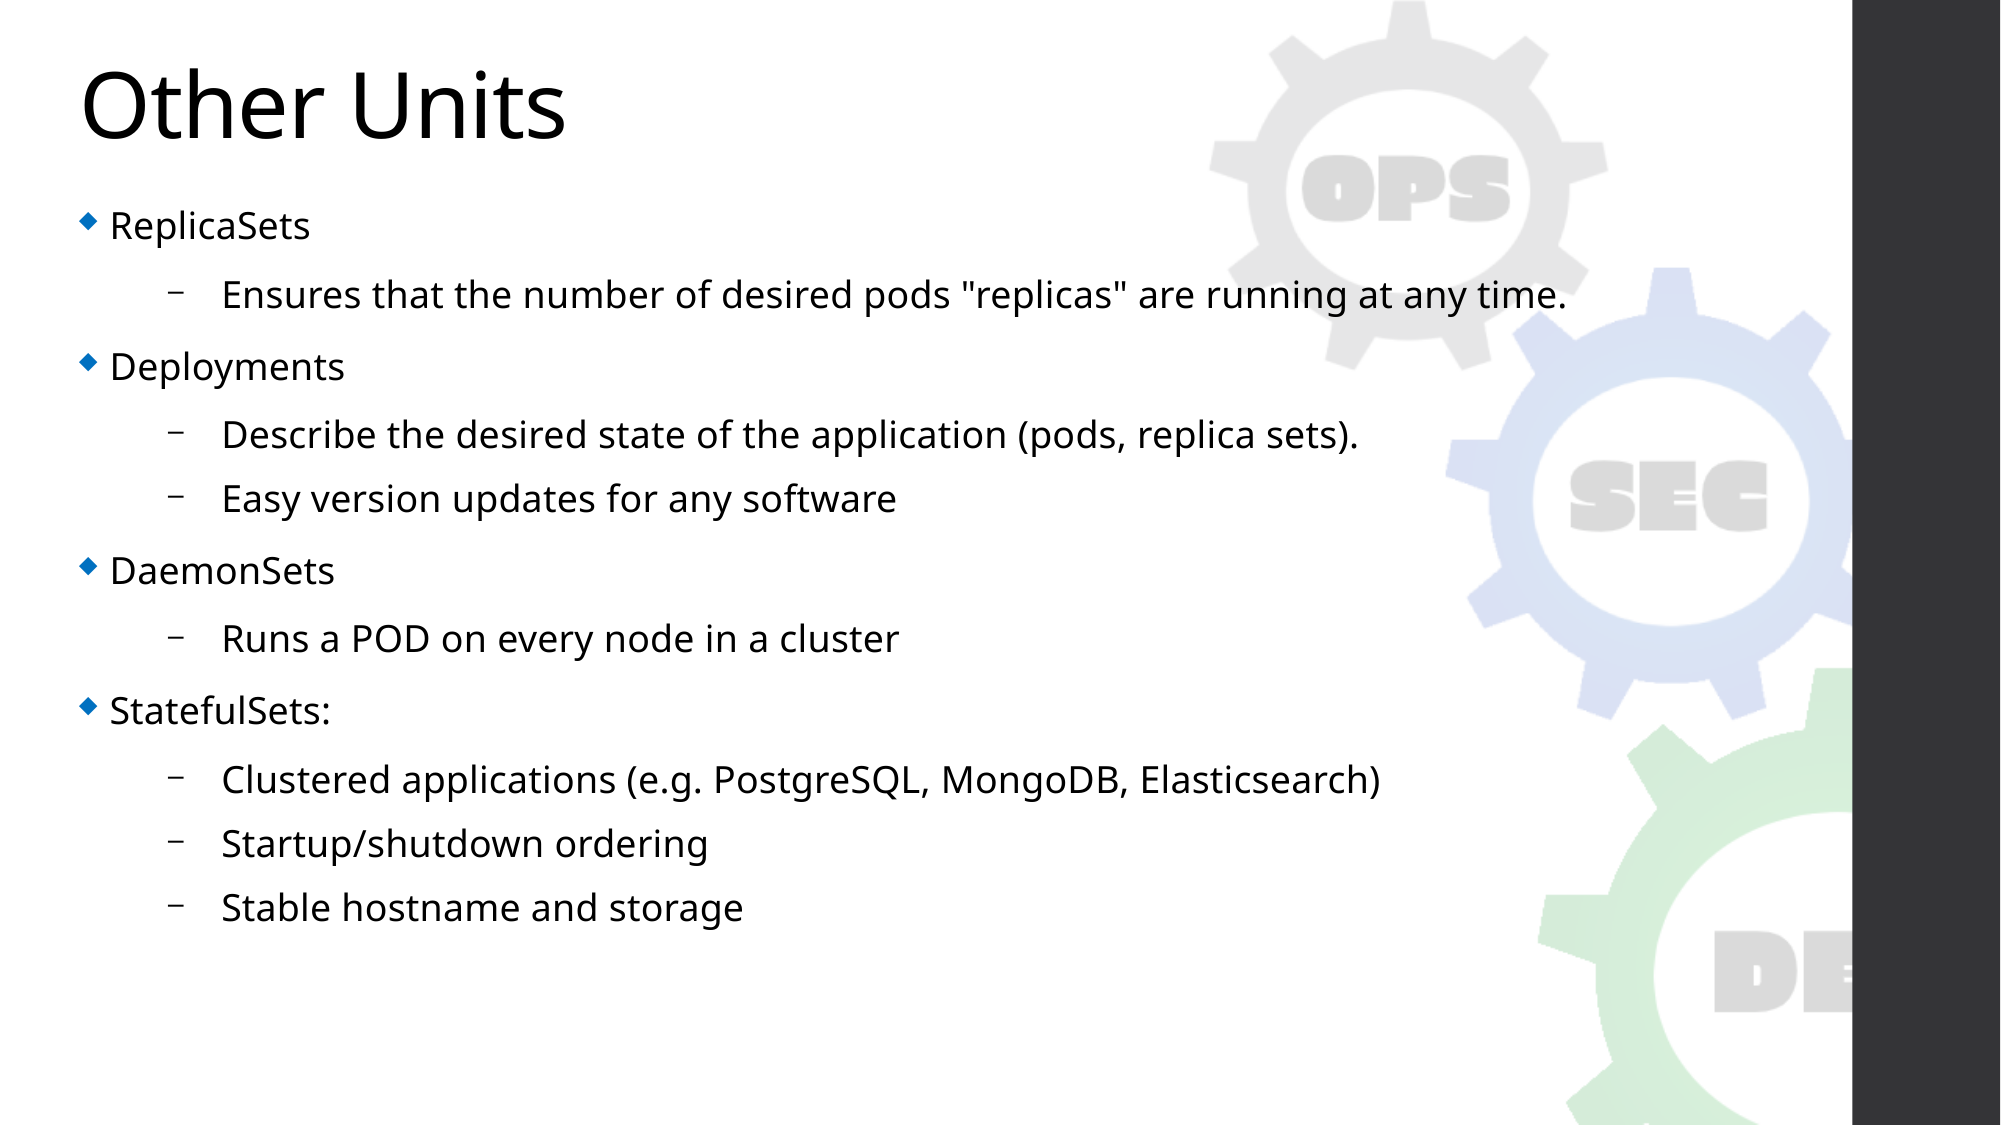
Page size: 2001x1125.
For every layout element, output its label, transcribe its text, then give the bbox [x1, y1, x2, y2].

title Other Units [64, 33, 1797, 166]
list ReplicaSets Ensures that the number of desired pods "replicas" are running at any time. Deployments Describe the desired state of the application (pods, replica sets). Easy version updates for any software DaemonSets Runs a POD on every node in a cluster StatefulSets: Clustered applications (e.g. PostgreSQL, MongoDB, Elasticsearch) Startup/shutdown ordering Stable hostname and storage [64, 198, 1797, 1073]
